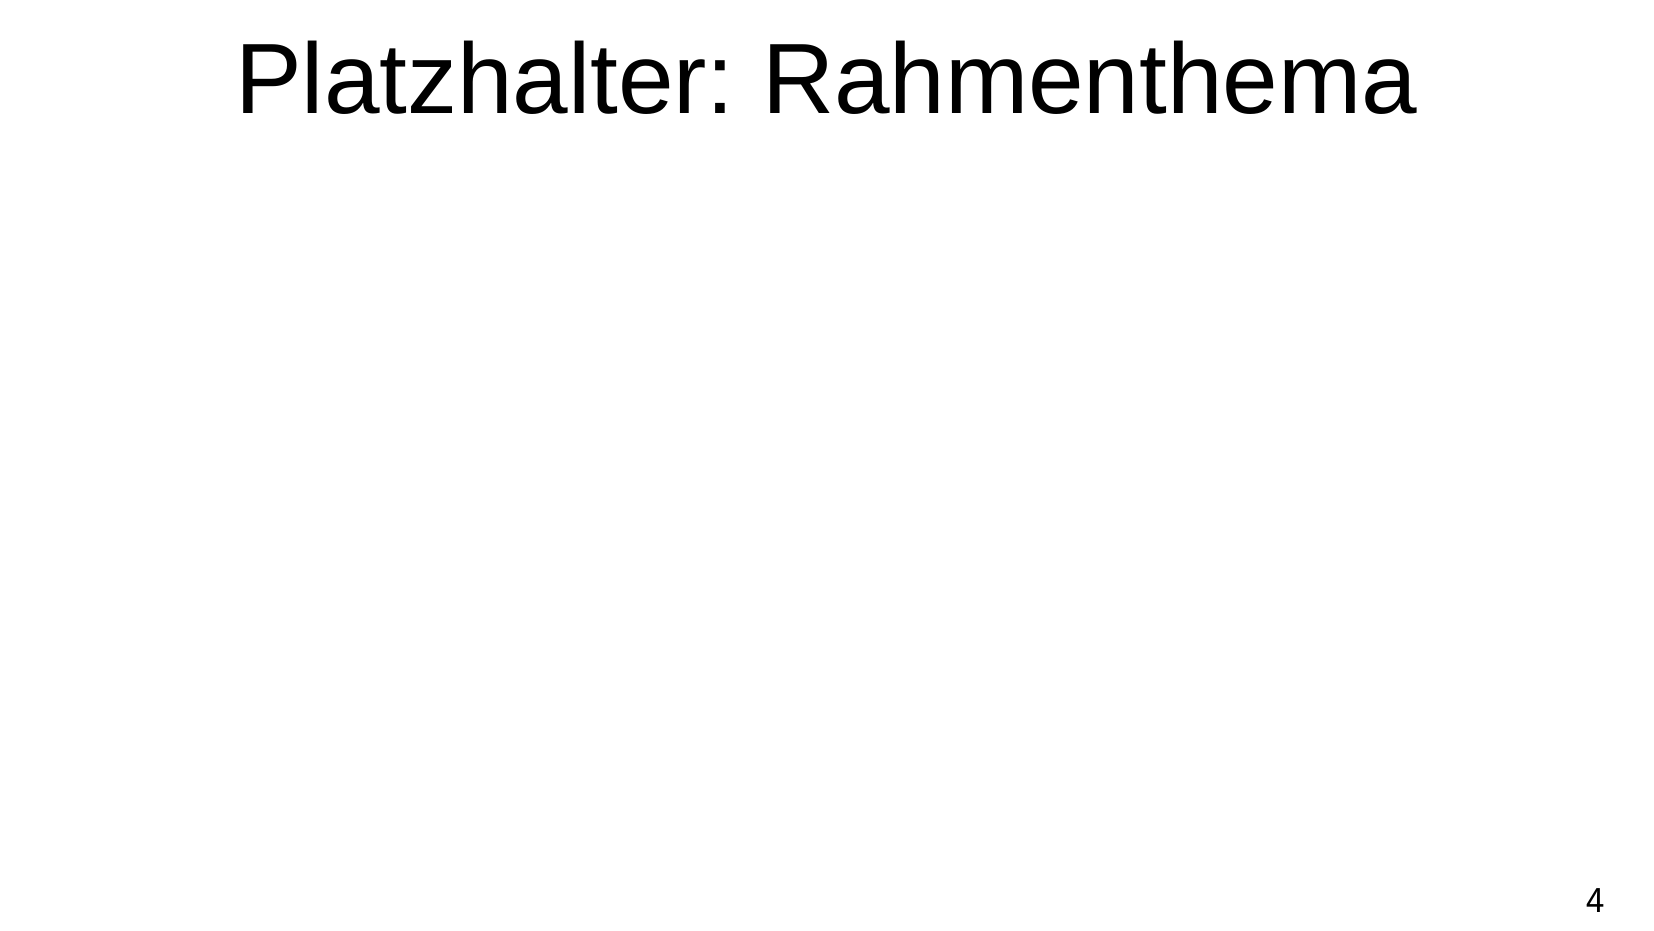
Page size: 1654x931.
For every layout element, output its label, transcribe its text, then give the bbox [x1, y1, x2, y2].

title Platzhalter: Rahmenthema [82, 1, 1571, 157]
